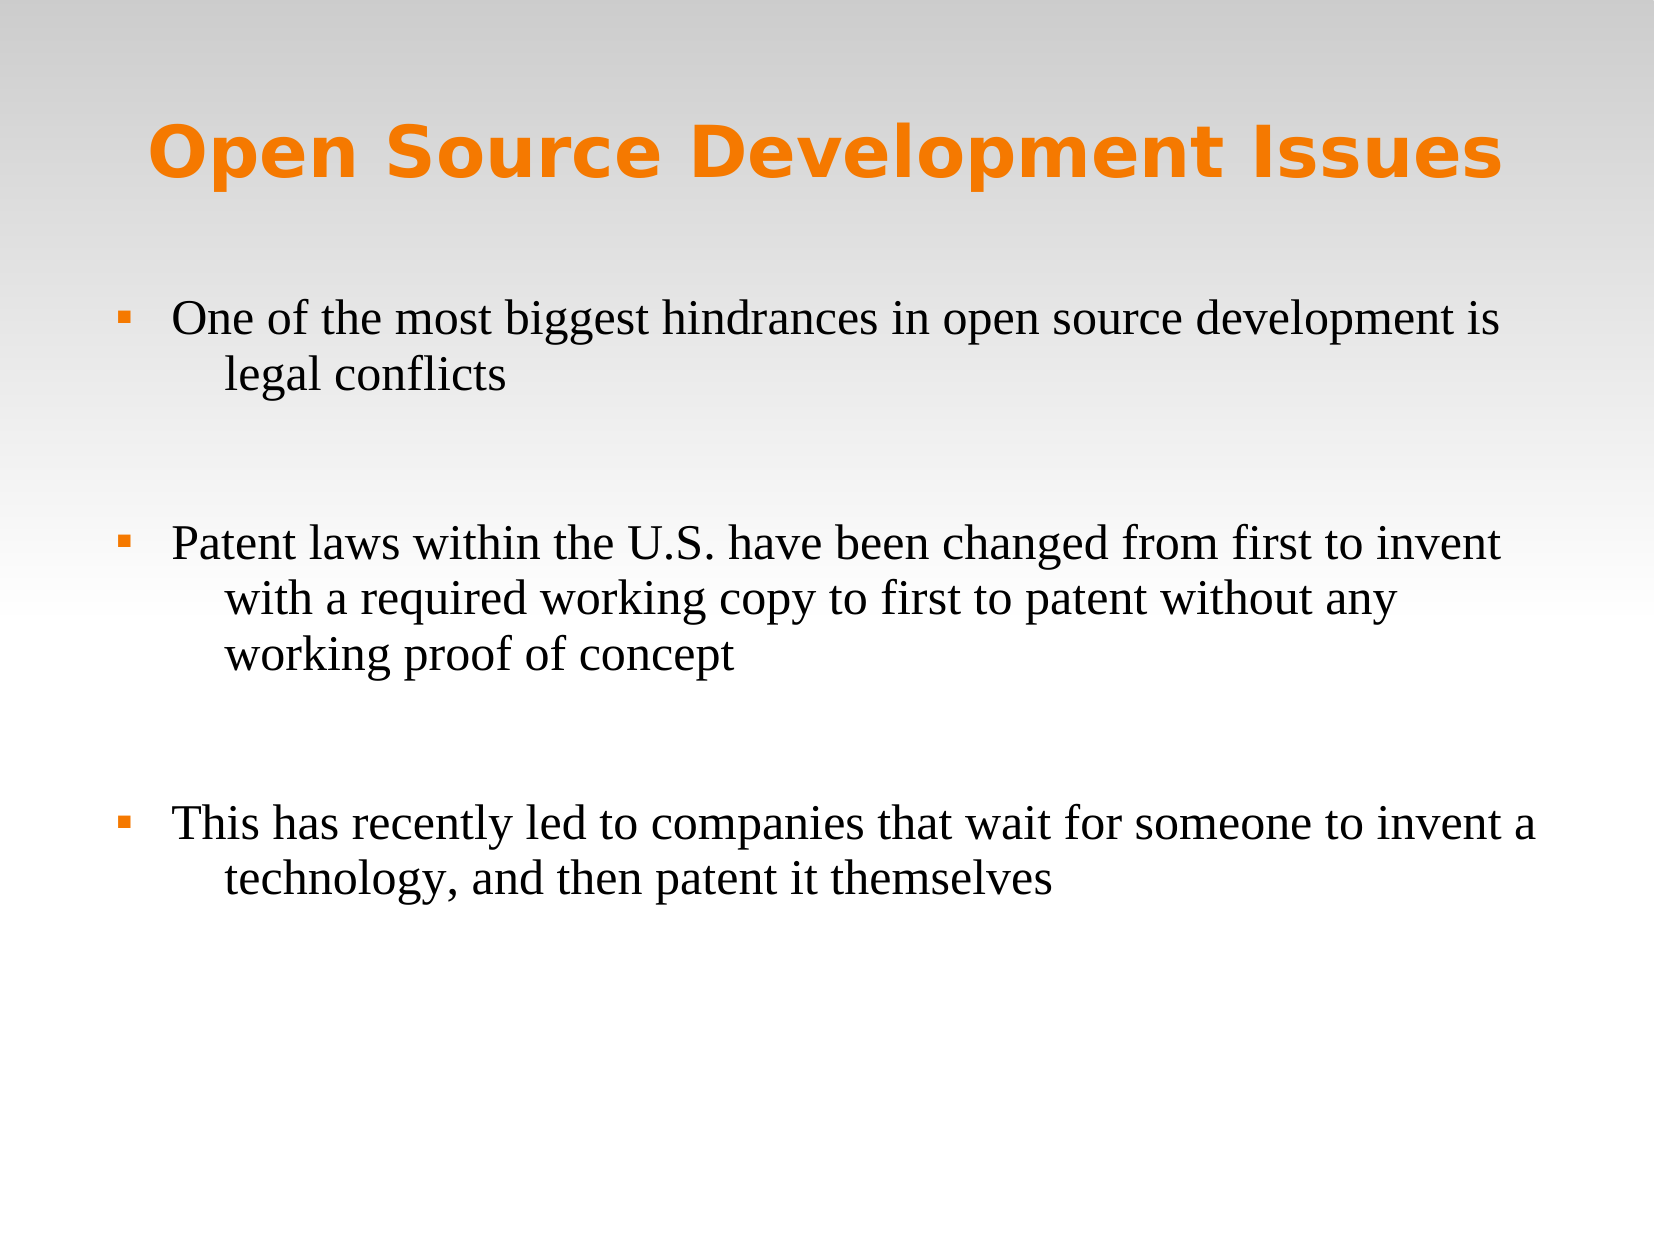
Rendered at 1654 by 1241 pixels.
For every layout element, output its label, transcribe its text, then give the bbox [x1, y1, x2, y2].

list One of the most biggest hindrances in open source development is legal conflicts Patent laws within the U.S. have been changed from first to invent with a required working copy to first to patent without any working proof of concept This has recently led to companies that wait for someone to invent a technology, and then patent it themselves [82, 290, 1571, 1109]
title Open Source Development Issues [82, 49, 1571, 257]
